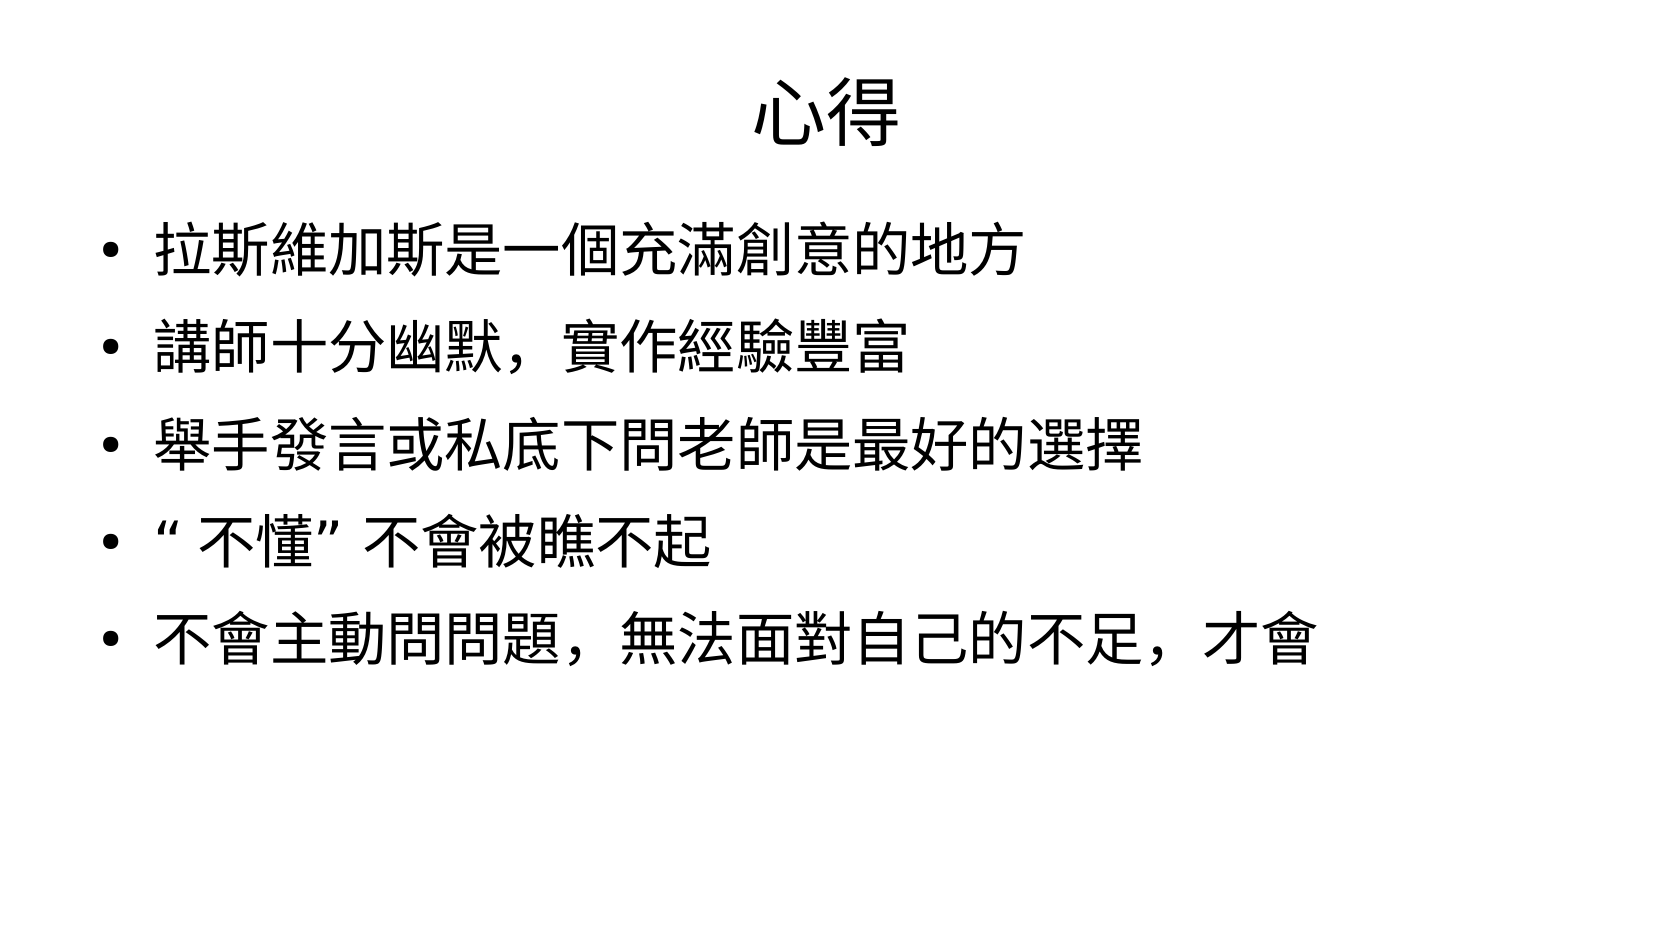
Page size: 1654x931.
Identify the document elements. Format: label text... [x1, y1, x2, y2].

list 拉斯維加斯是一個充滿創意的地方 講師十分幽默，實作經驗豐富 舉手發言或私底下問老師是最好的選擇 “不懂” 不會被瞧不起 不會主動問問題，無法面對自己的不足，才會 [82, 217, 1571, 758]
title 心得 [82, 37, 1571, 193]
